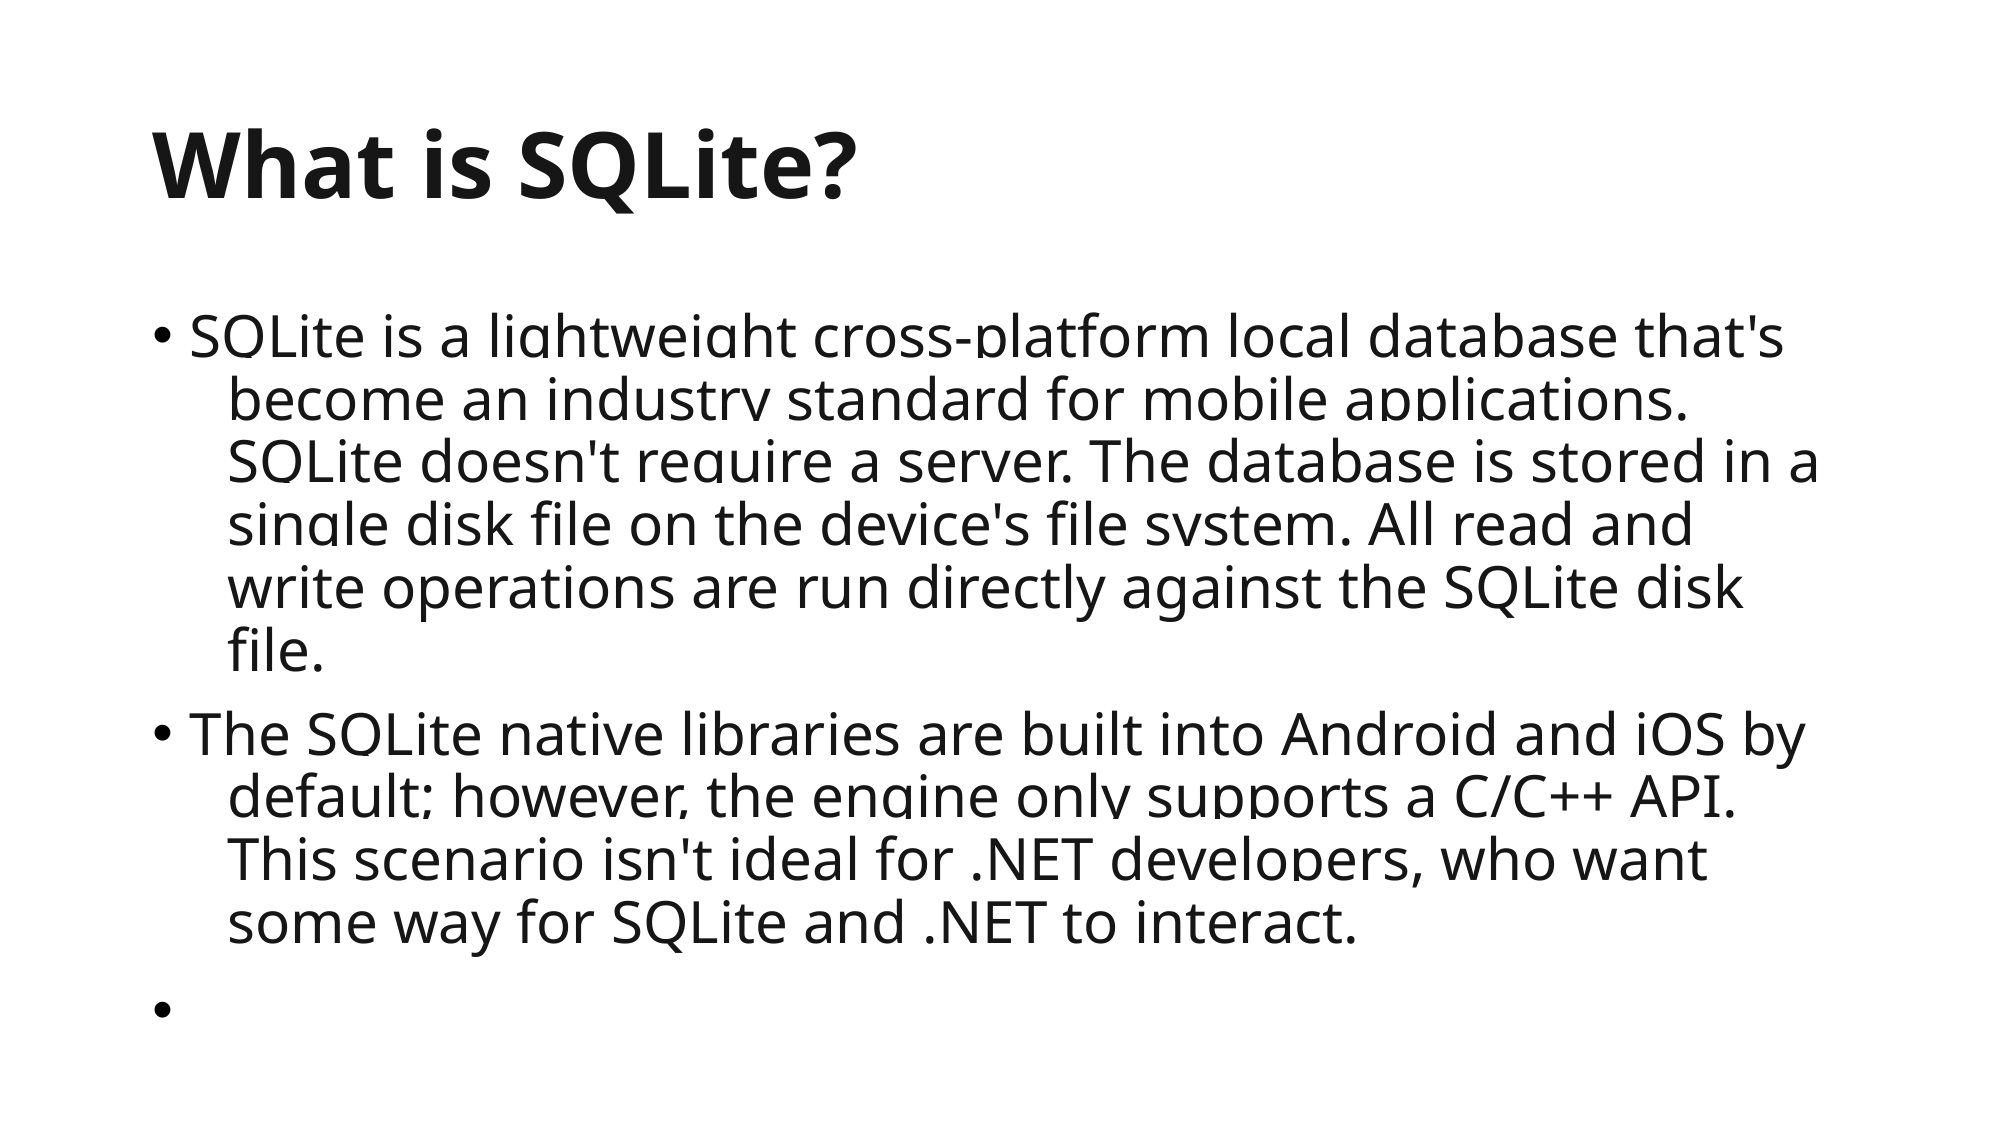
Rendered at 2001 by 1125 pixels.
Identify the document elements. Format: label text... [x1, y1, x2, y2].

title What is SQLite? [137, 59, 1863, 278]
list SQLite is a lightweight cross-platform local database that's become an industry standard for mobile applications. SQLite doesn't require a server. The database is stored in a single disk file on the device's file system. All read and write operations are run directly against the SQLite disk file. The SQLite native libraries are built into Android and iOS by default; however, the engine only supports a C/C++ API. This scenario isn't ideal for .NET developers, who want some way for SQLite and .NET to interact. [137, 299, 1863, 1014]
